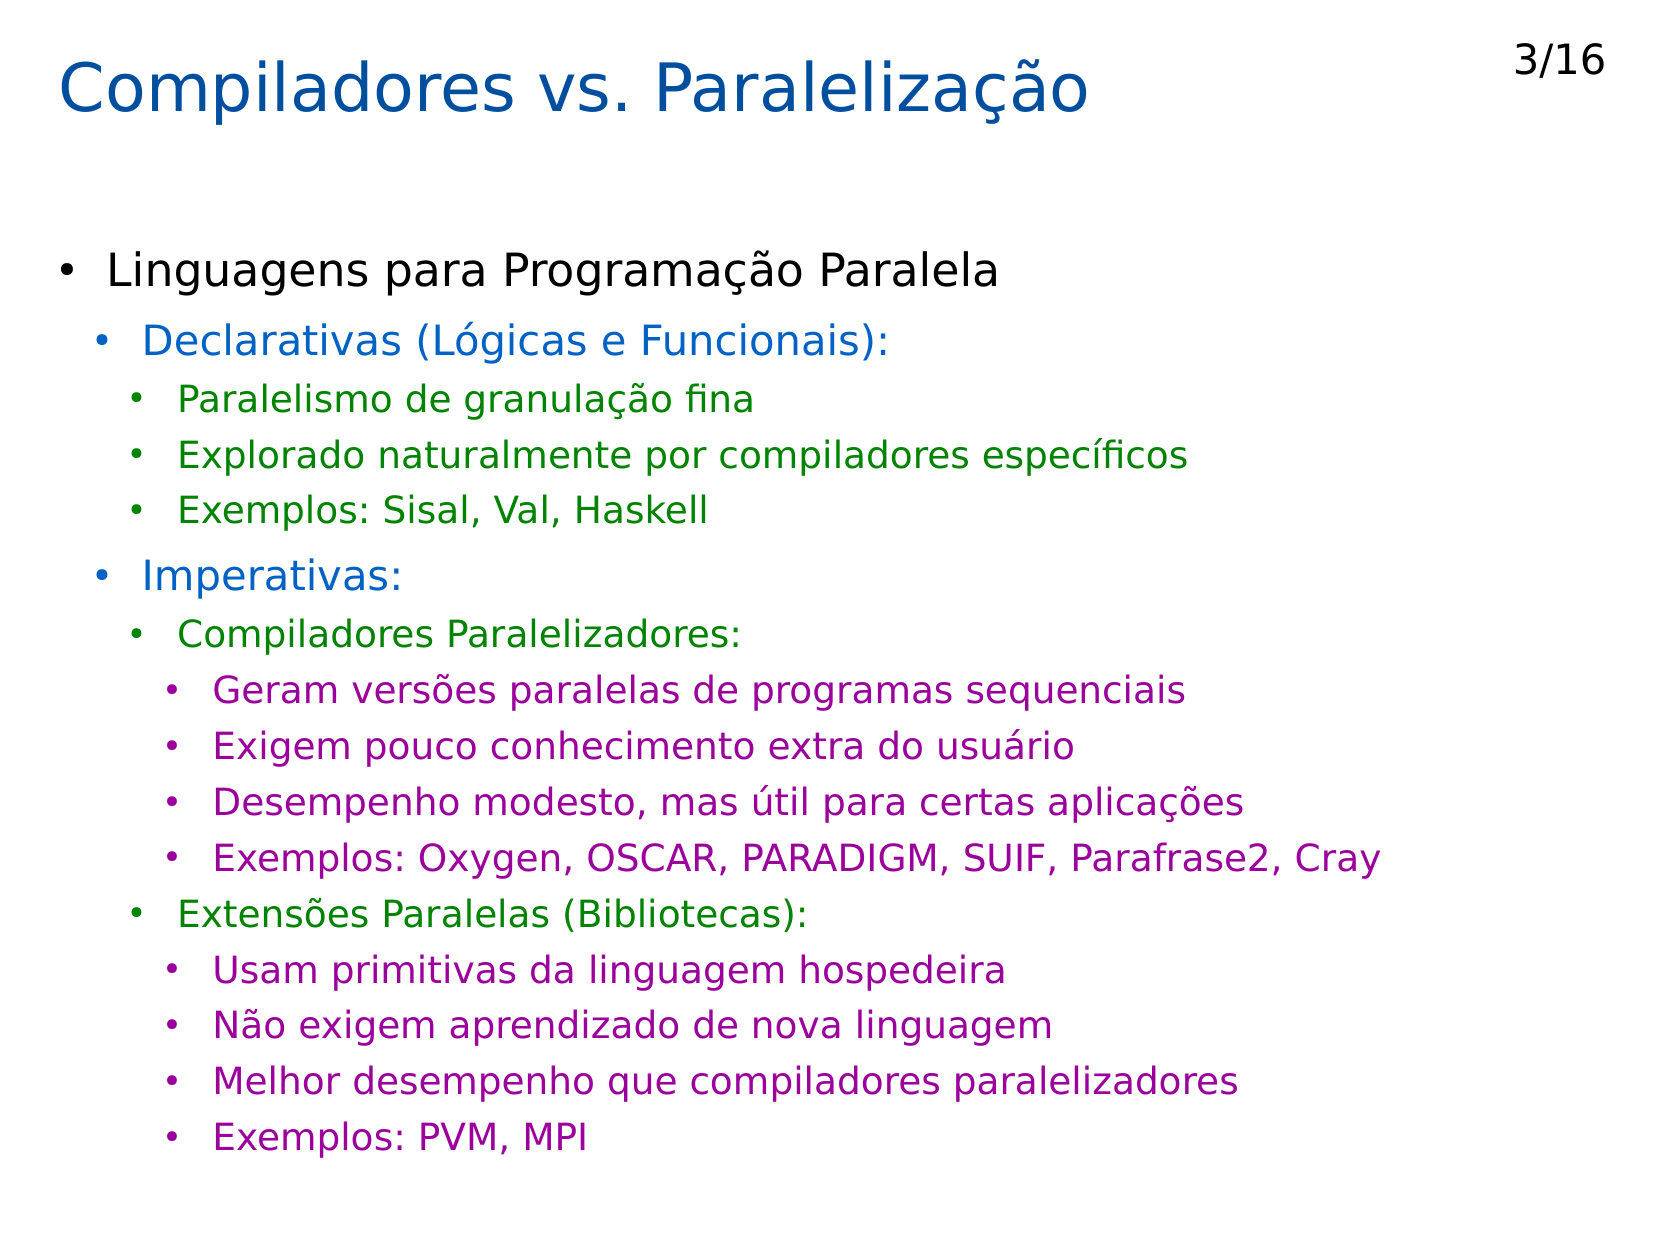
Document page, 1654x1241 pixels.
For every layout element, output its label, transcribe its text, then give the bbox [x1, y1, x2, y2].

title Compiladores vs. Paralelização [59, 29, 1506, 148]
list Linguagens para Programação Paralela Declarativas (Lógicas e Funcionais): Paralelismo de granulação fina Explorado naturalmente por compiladores específicos Exemplos: Sisal, Val, Haskell Imperativas: Compiladores Paralelizadores: Geram versões paralelas de programas sequenciais Exigem pouco conhecimento extra do usuário Desempenho modesto, mas útil para certas aplicações Exemplos: Oxygen, OSCAR, PARADIGM, SUIF, Parafrase2, Cray Extensões Paralelas (Bibliotecas): Usam primitivas da linguagem hospedeira Não exigem aprendizado de nova linguagem Melhor desempenho que compiladores paralelizadores Exemplos: PVM, MPI [59, 236, 1595, 1211]
